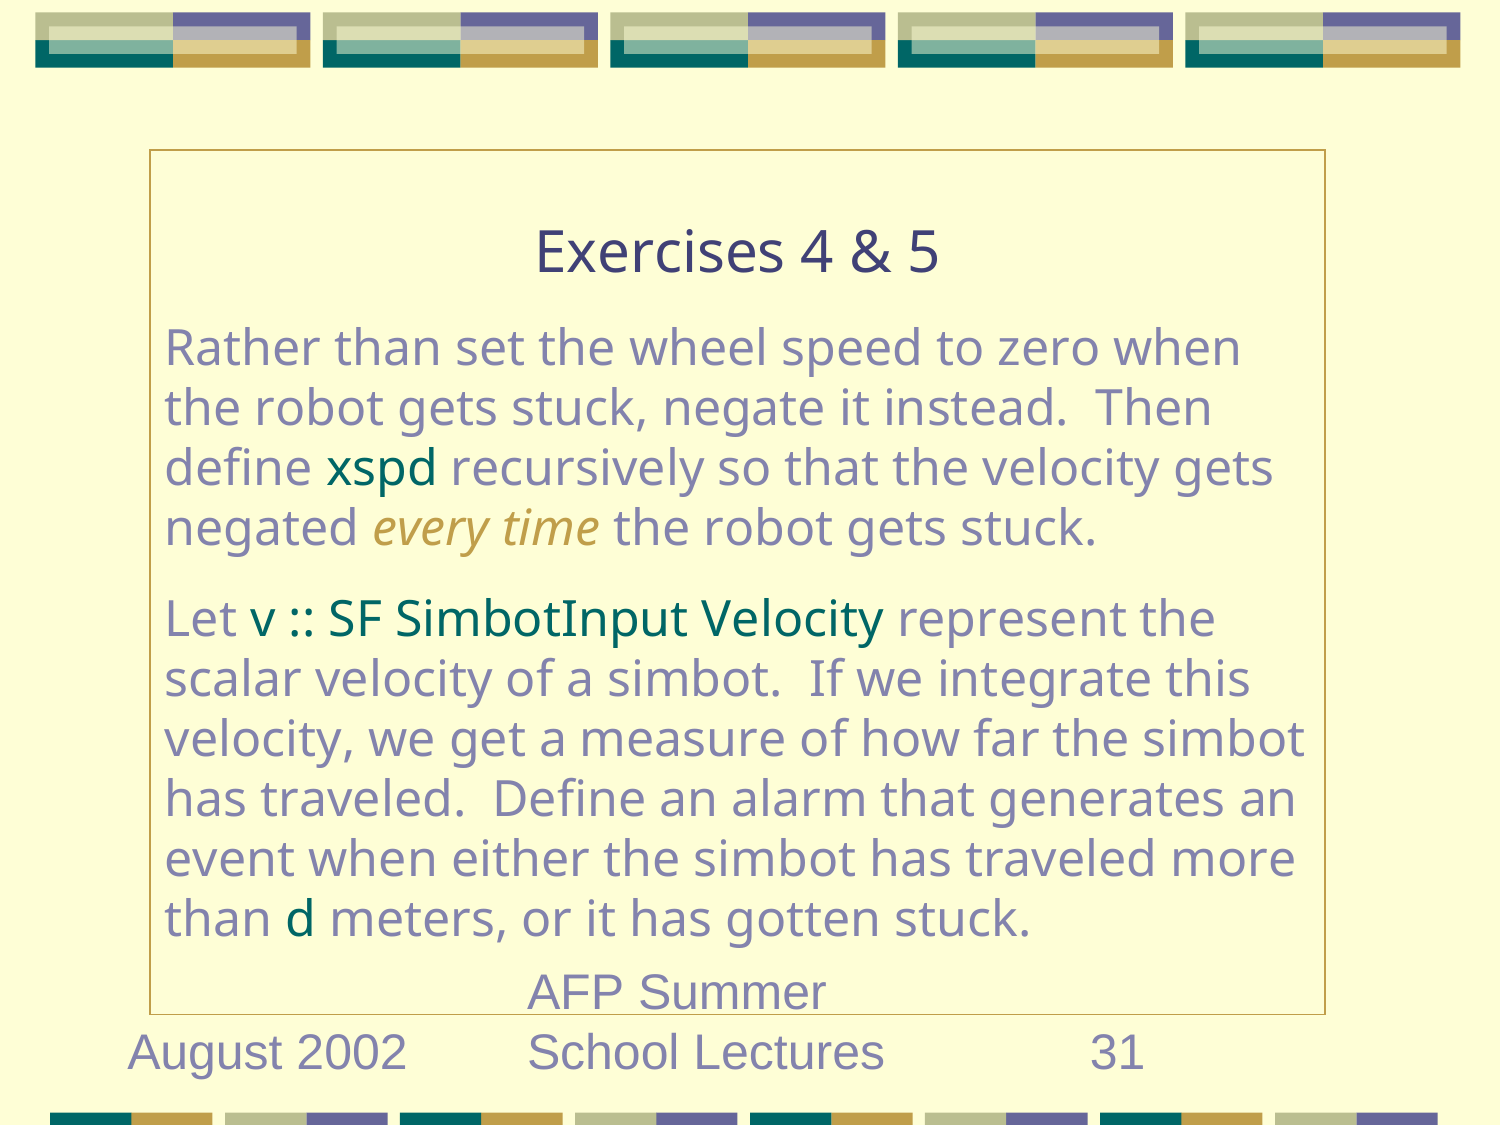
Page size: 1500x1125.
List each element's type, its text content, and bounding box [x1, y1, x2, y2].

text_box Exercises 4 & 5 Rather than set the wheel speed to zero when the robot gets stuck, negate it instead. Then define xspd recursively so that the velocity gets negated every time the robot gets stuck. Let v :: SF SimbotInput Velocity represent the scalar velocity of a simbot. If we integrate this velocity, we get a measure of how far the simbot has traveled. Define an alarm that generates an event when either the simbot has traveled more than d meters, or it has gotten stuck. [149, 149, 1326, 1015]
